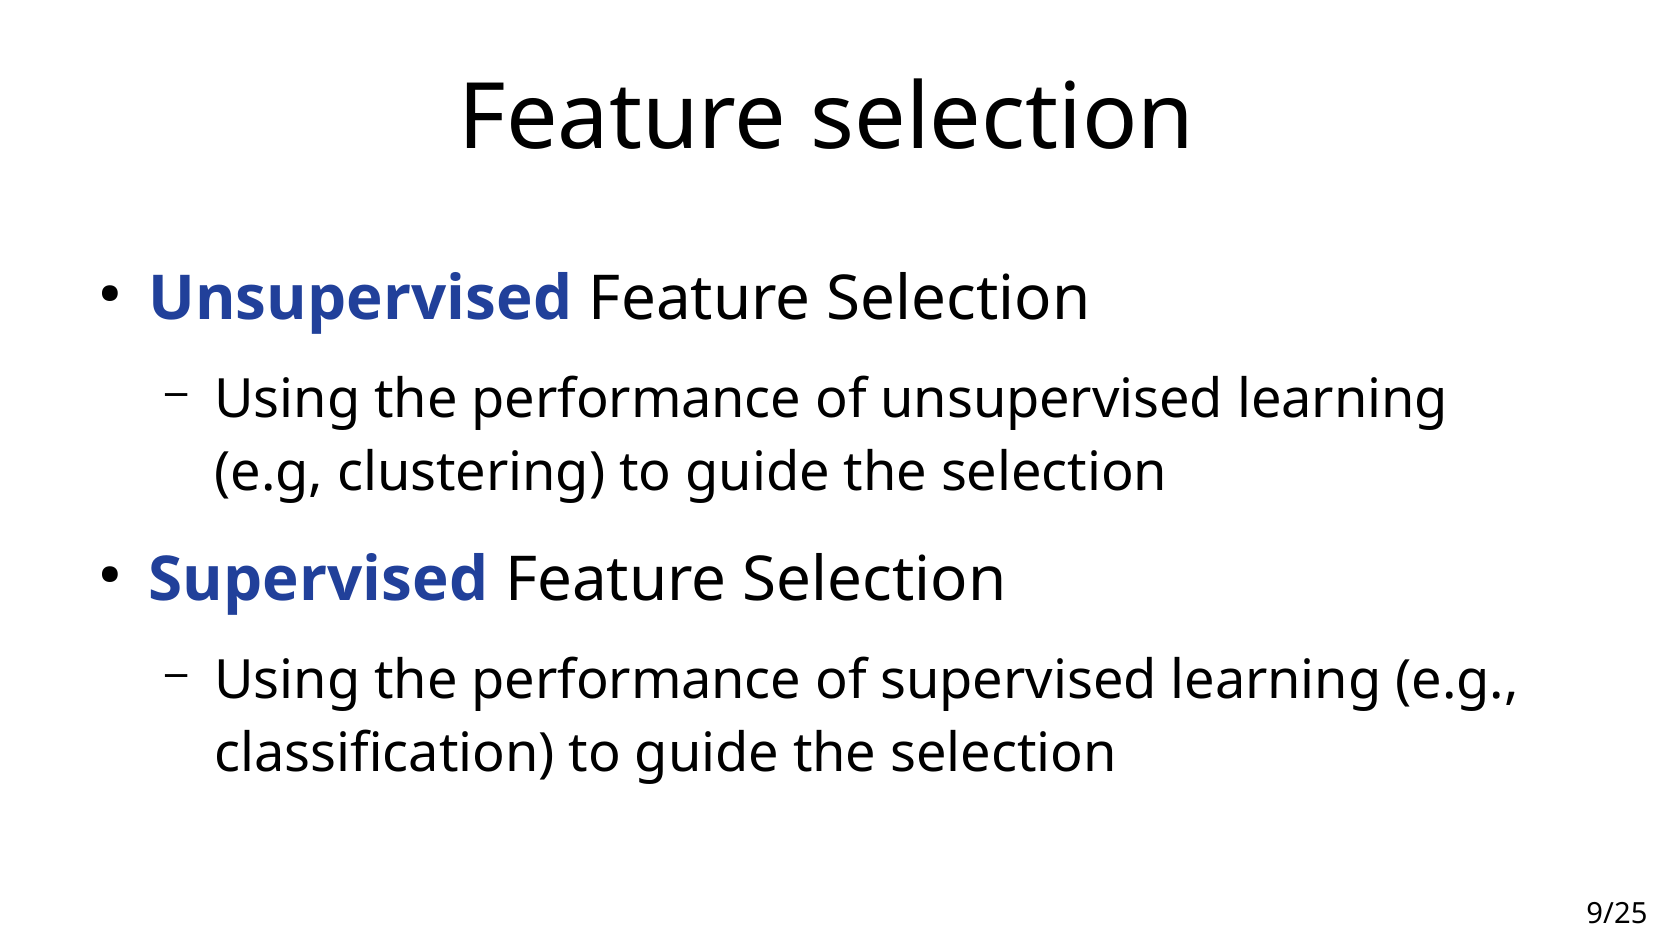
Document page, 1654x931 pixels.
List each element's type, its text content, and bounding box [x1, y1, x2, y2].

list Unsupervised Feature Selection Using the performance of unsupervised learning (e.g, clustering) to guide the selection Supervised Feature Selection Using the performance of supervised learning (e.g., classification) to guide the selection [82, 253, 1571, 793]
title Feature selection [82, 1, 1571, 226]
